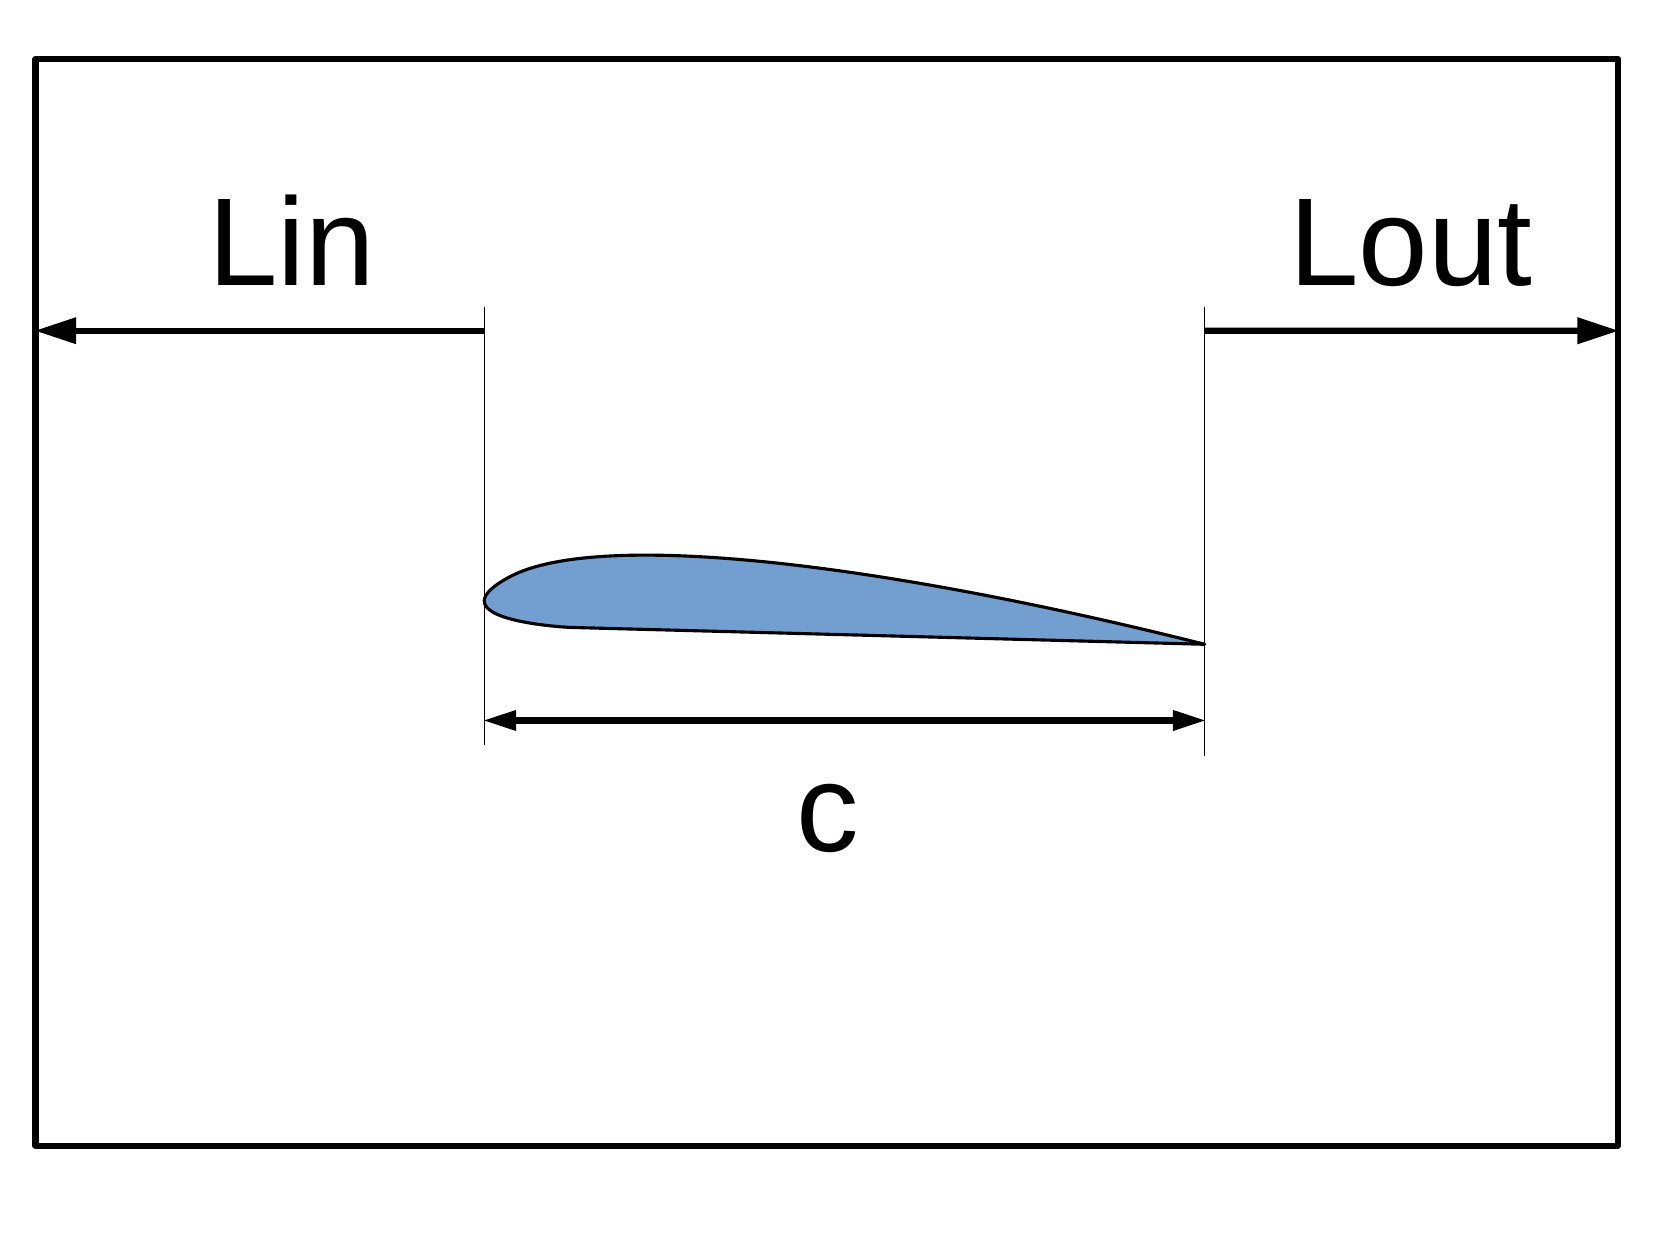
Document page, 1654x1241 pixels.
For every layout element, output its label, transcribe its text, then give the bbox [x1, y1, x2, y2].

text_box Lin [193, 164, 390, 319]
text_box c [781, 731, 875, 886]
text_box [485, 555, 1204, 645]
text_box Lout [1274, 164, 1548, 319]
